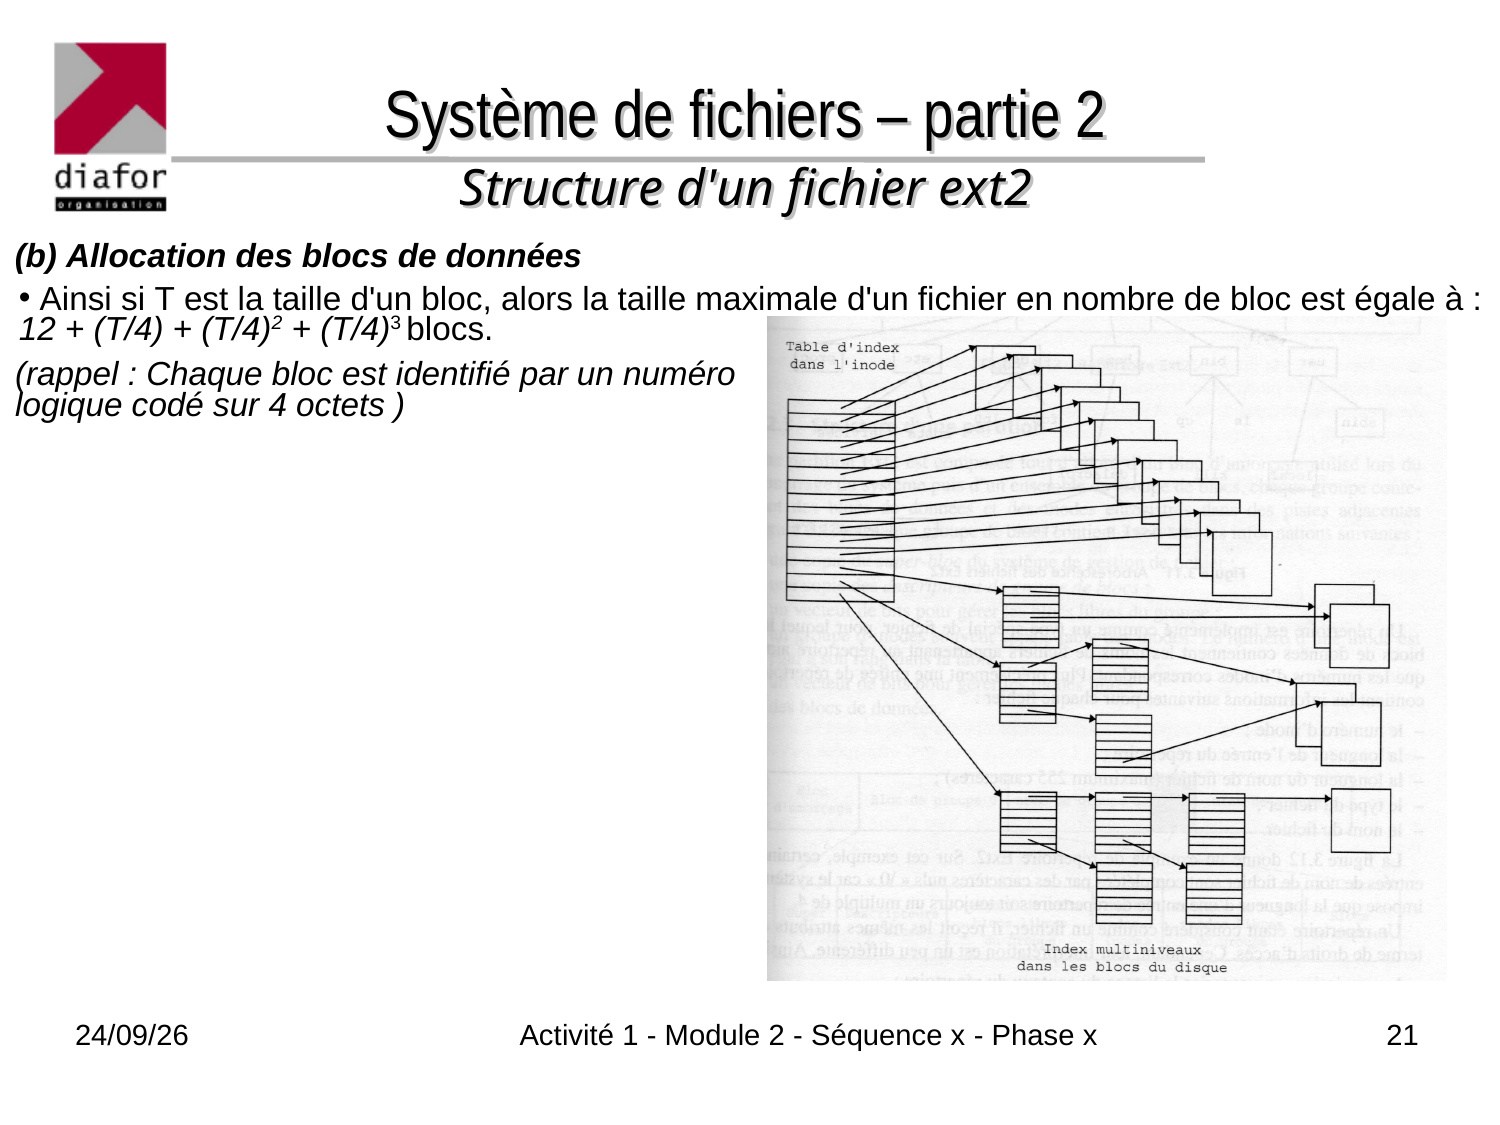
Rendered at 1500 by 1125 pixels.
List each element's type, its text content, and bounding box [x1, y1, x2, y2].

text_box (rappel : Chaque bloc est identifié par un numéro logique codé sur 4 octets ) [0, 354, 762, 430]
text_box Ainsi si T est la taille d'un bloc, alors la taille maximale d'un fichier en nombre de bloc est égale à : 12 + (T/4) + (T/4)2 + (T/4)3 blocs. [3, 278, 1500, 355]
title Système de fichiers – partie 2 Structure d'un fichier ext2 [75, 45, 1418, 250]
text_box (b) Allocation des blocs de données [0, 236, 608, 282]
picture [53, 42, 168, 213]
picture [767, 355, 1447, 981]
